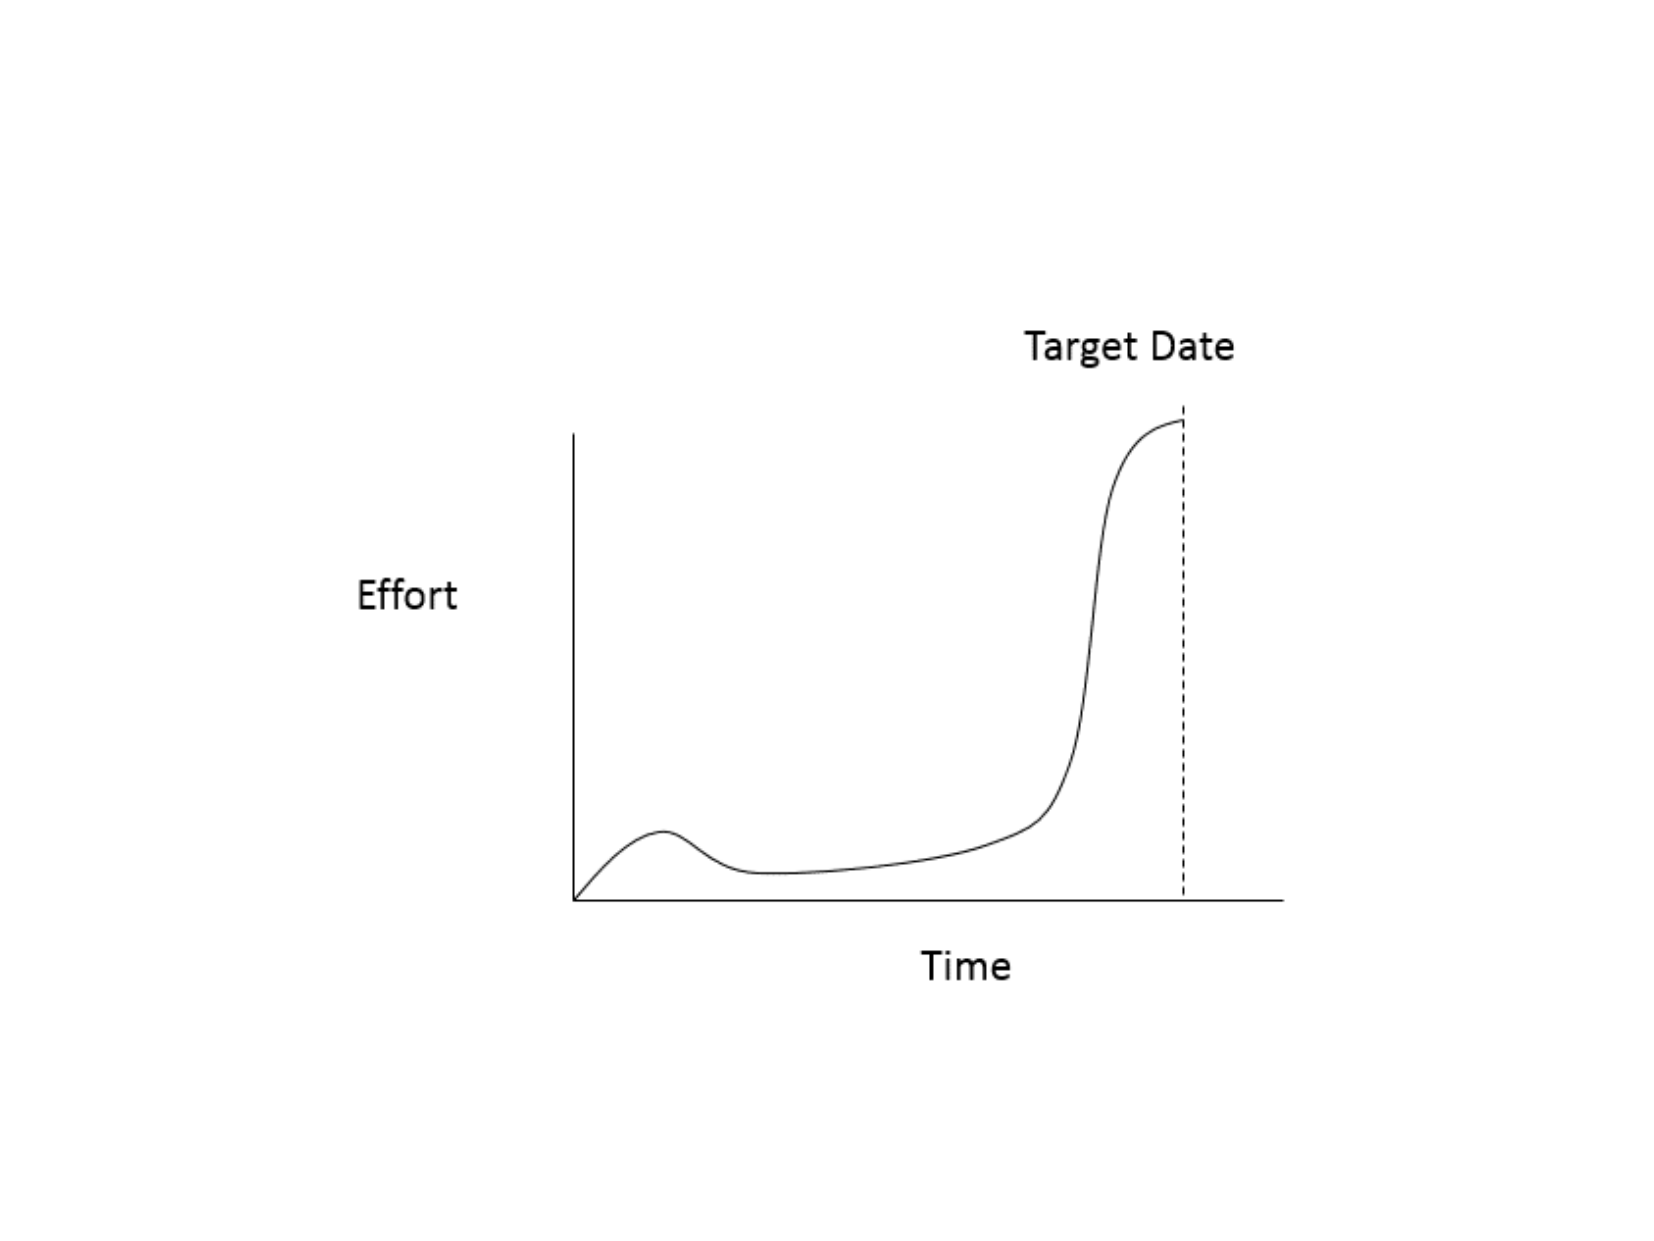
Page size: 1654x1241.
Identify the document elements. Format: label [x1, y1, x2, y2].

picture [324, 290, 1330, 1010]
